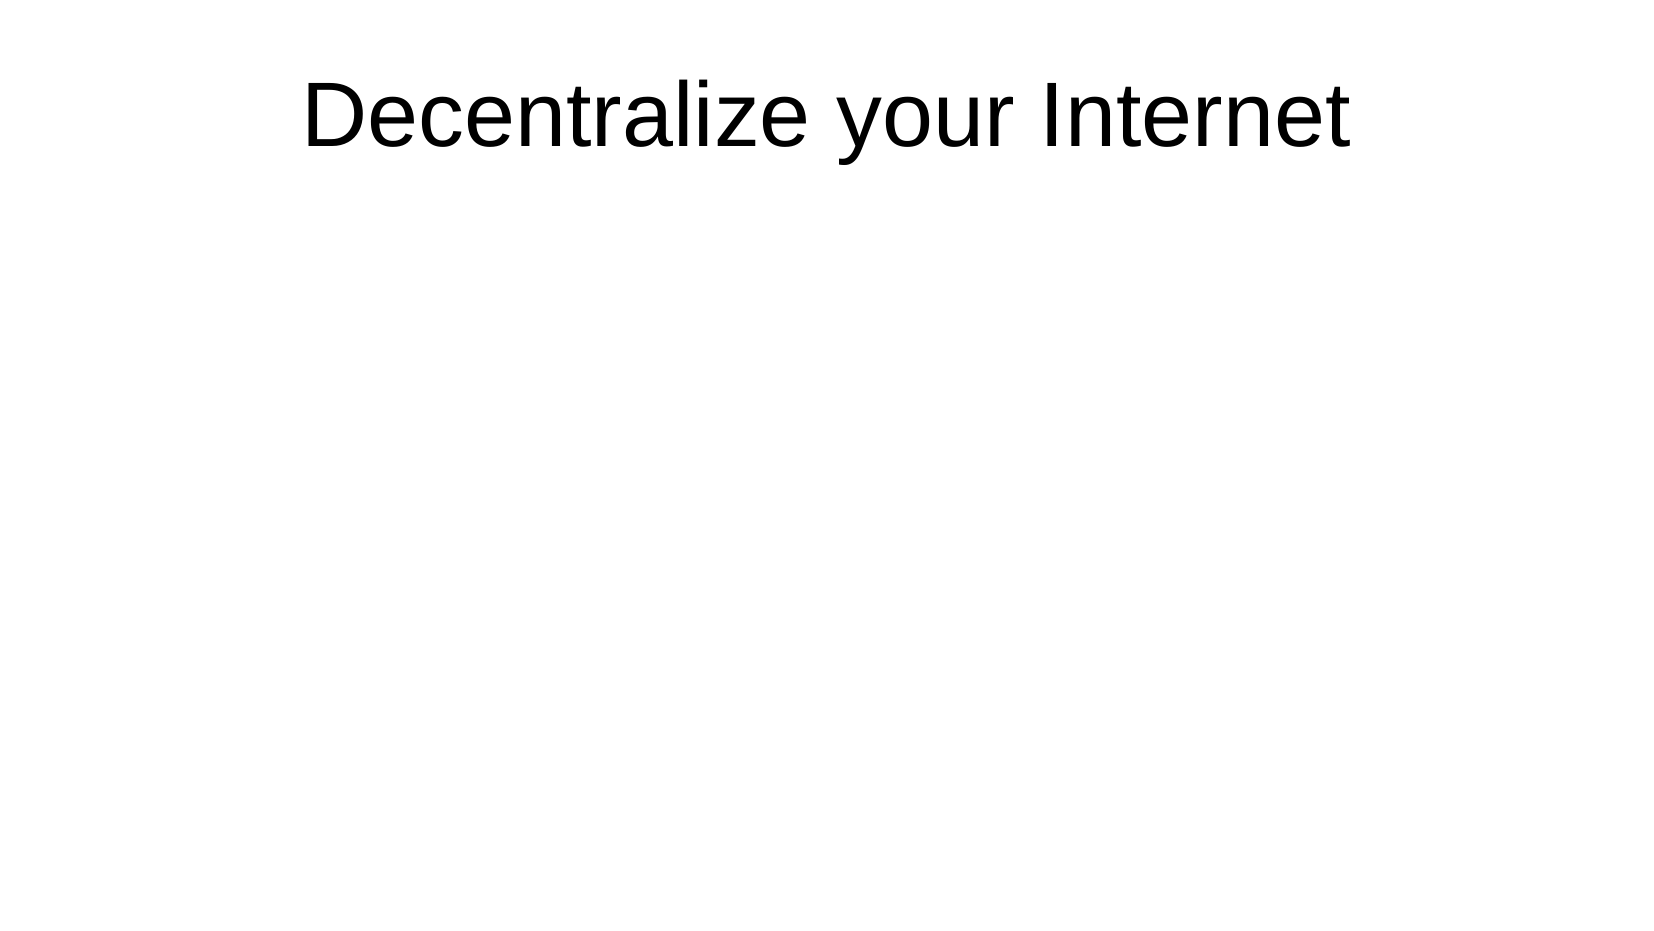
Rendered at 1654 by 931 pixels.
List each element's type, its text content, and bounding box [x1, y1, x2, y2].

title Decentralize your Internet [82, 37, 1571, 193]
